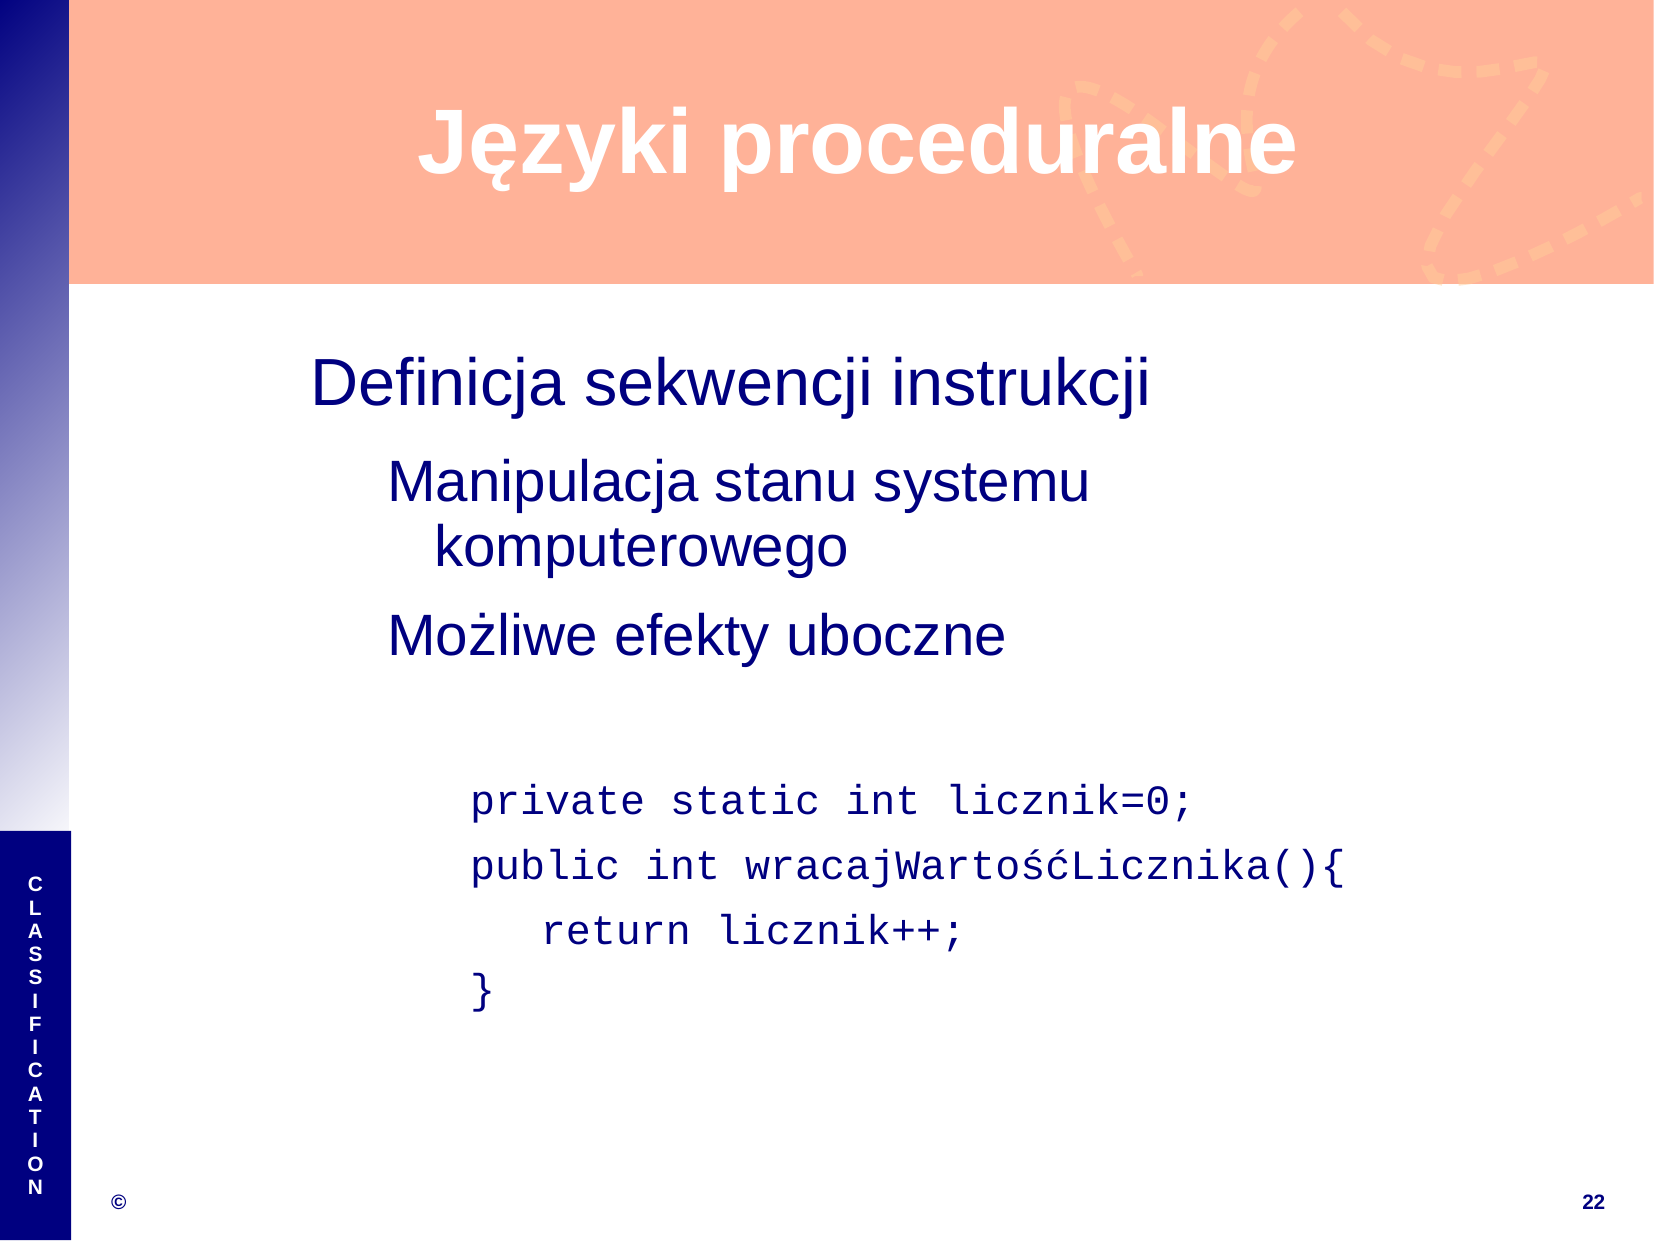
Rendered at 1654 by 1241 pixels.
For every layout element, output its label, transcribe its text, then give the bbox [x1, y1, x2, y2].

title Języki proceduralne [101, 37, 1617, 246]
text_box C L A S S I F I C A T I O N [0, 830, 71, 1241]
list Definicja sekwencji instrukcji Manipulacja stanu systemu komputerowego Możliwe efekty uboczne private static int licznik=0; public int wracajWartośćLicznika(){ return licznik++; } [292, 344, 1461, 1127]
